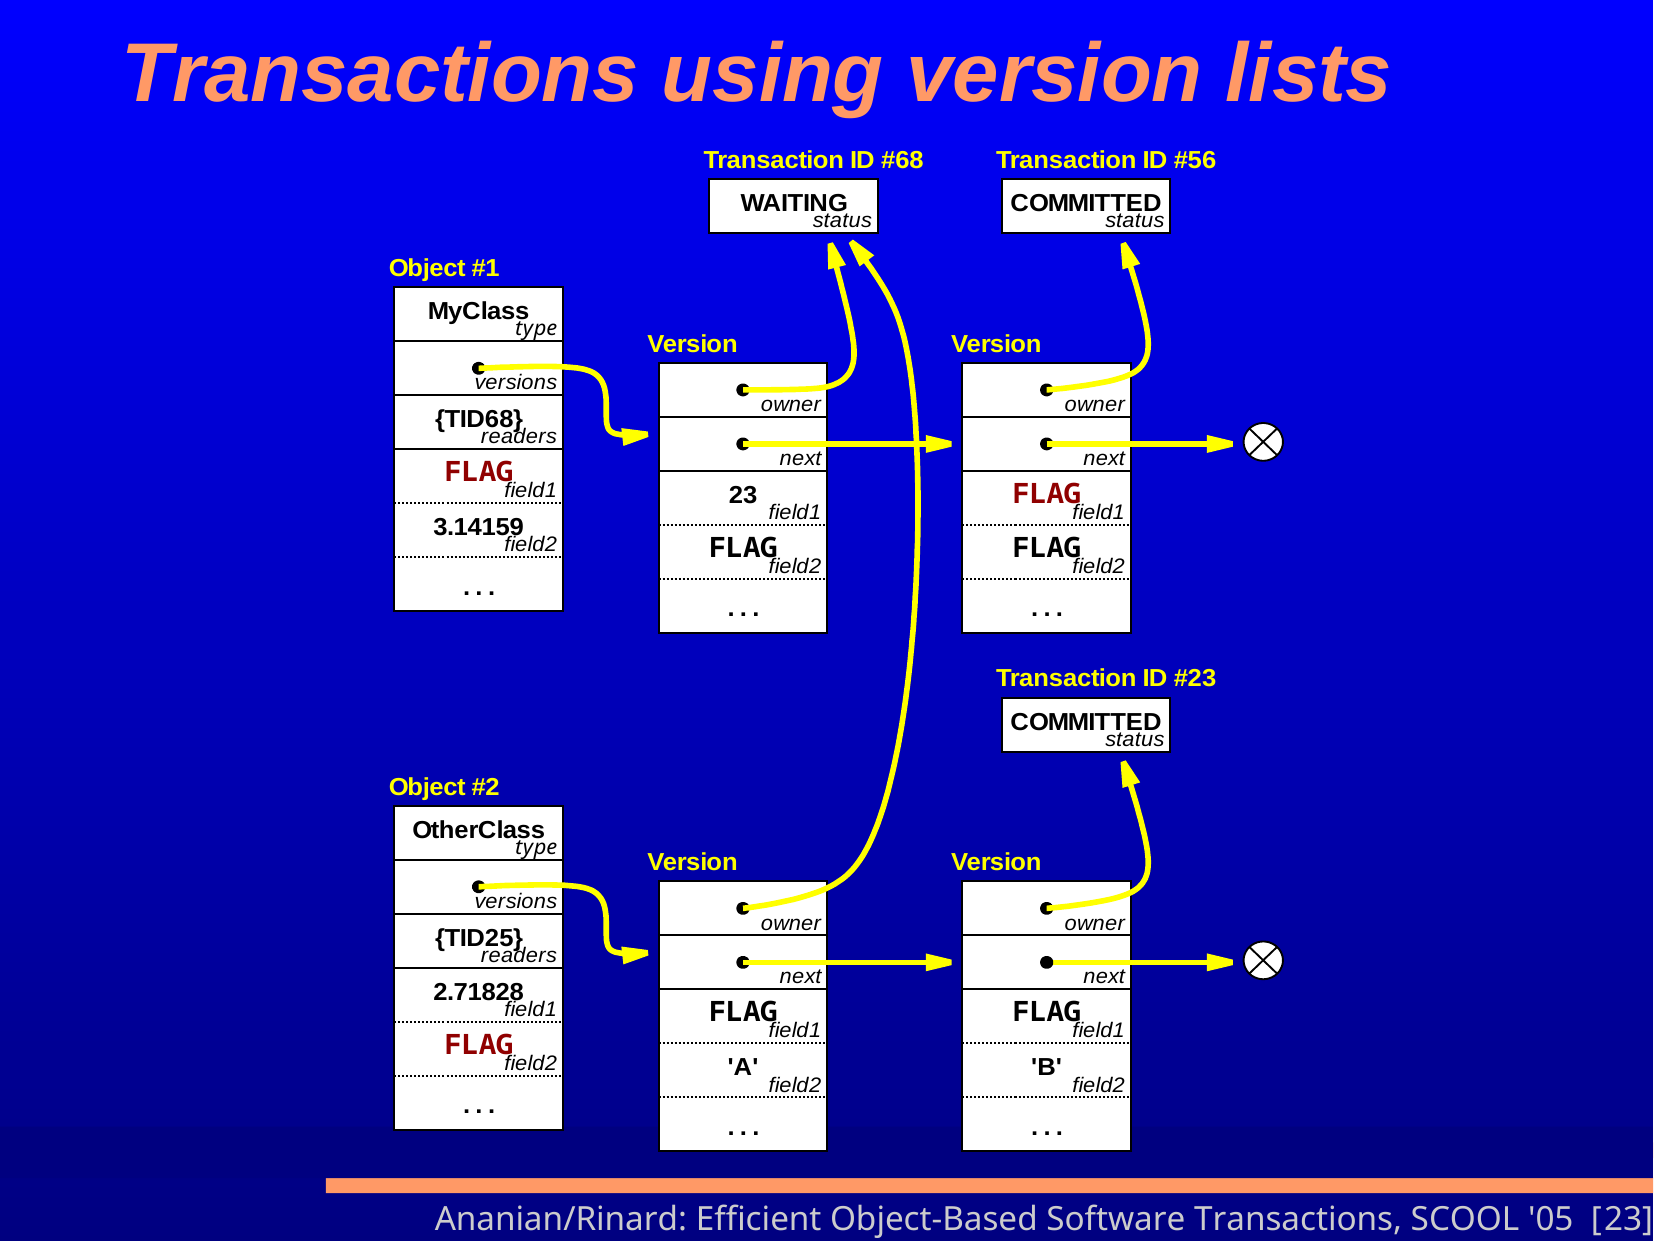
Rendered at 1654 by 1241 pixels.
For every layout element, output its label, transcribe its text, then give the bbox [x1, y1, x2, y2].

picture [380, 139, 1290, 1159]
text_box [0, 1126, 1653, 1179]
title Transactions using version lists [121, 0, 1534, 146]
